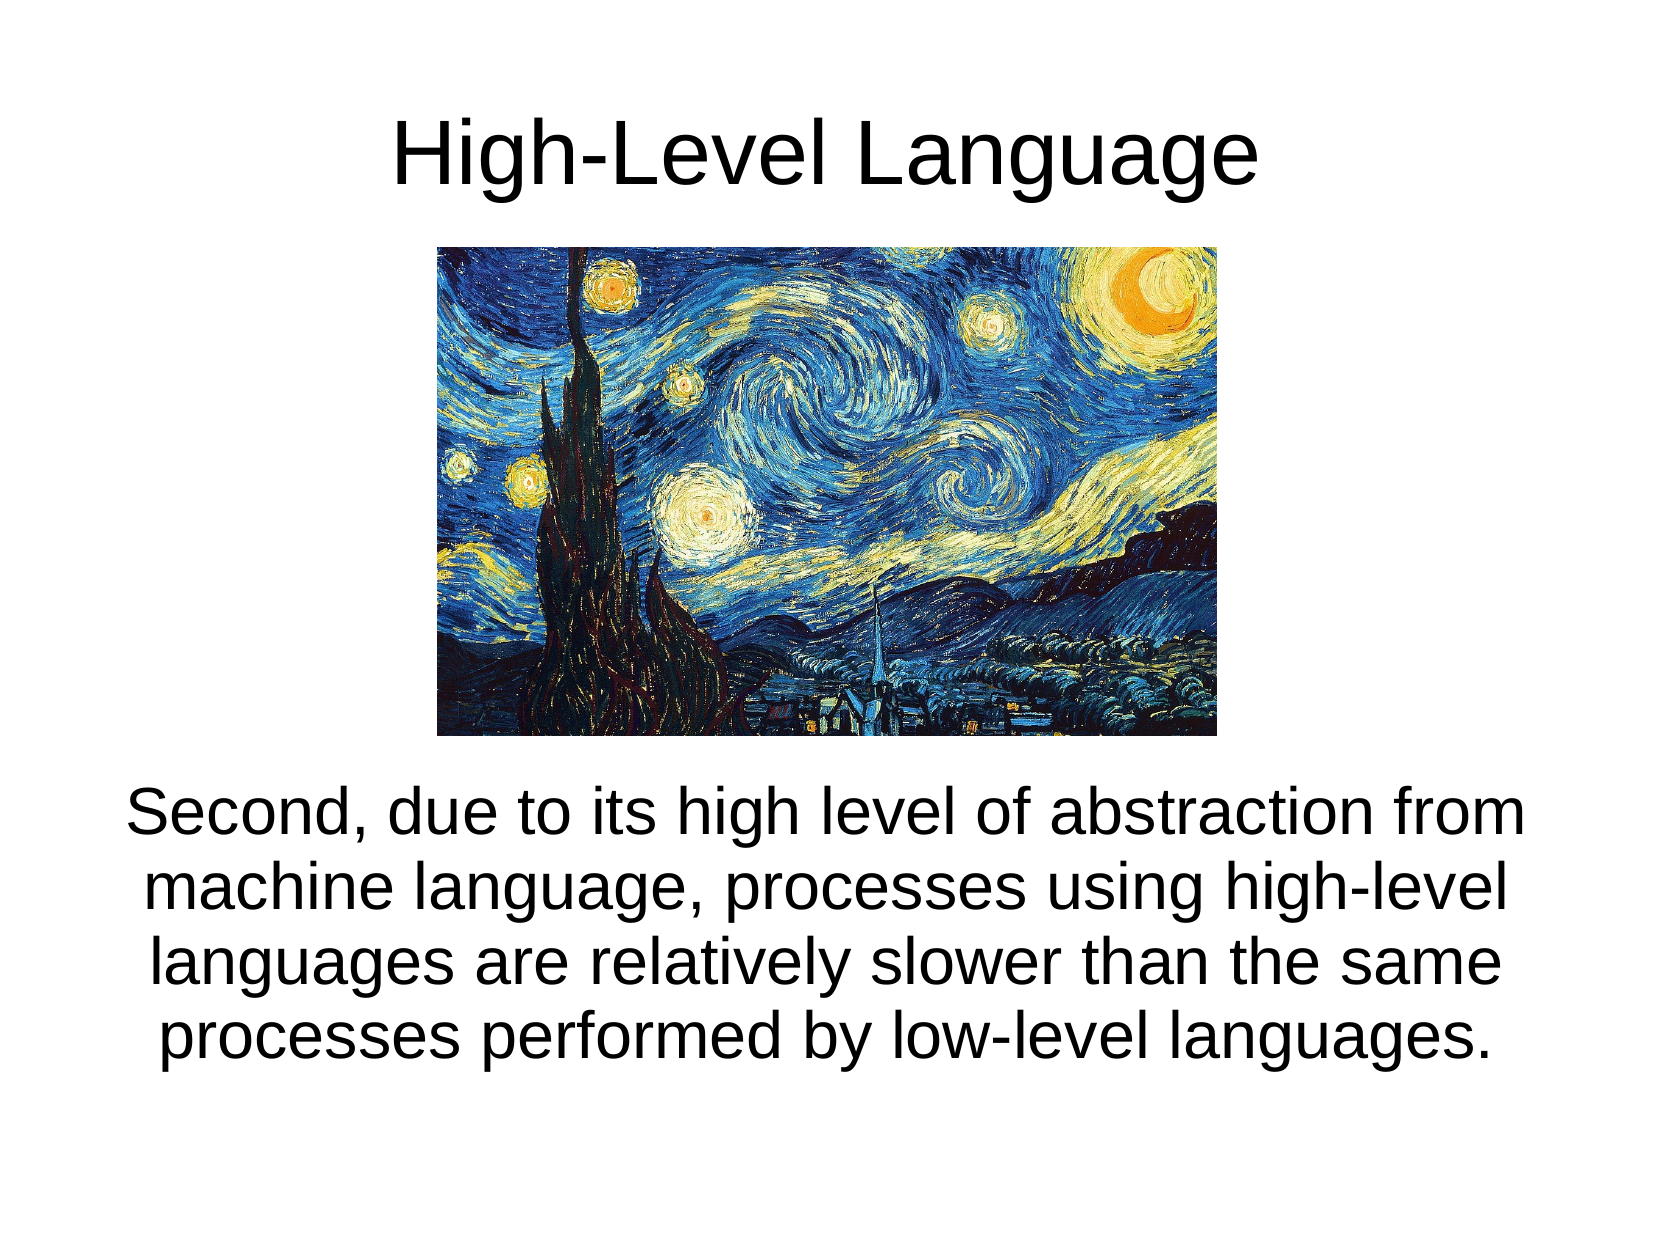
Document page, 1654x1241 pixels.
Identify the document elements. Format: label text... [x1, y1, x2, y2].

title High-Level Language [82, 49, 1571, 257]
subtitle Second, due to its high level of abstraction from machine language, processes using high-level languages are relatively slower than the same processes performed by low-level languages. [82, 290, 1571, 1109]
picture [437, 247, 1217, 736]
